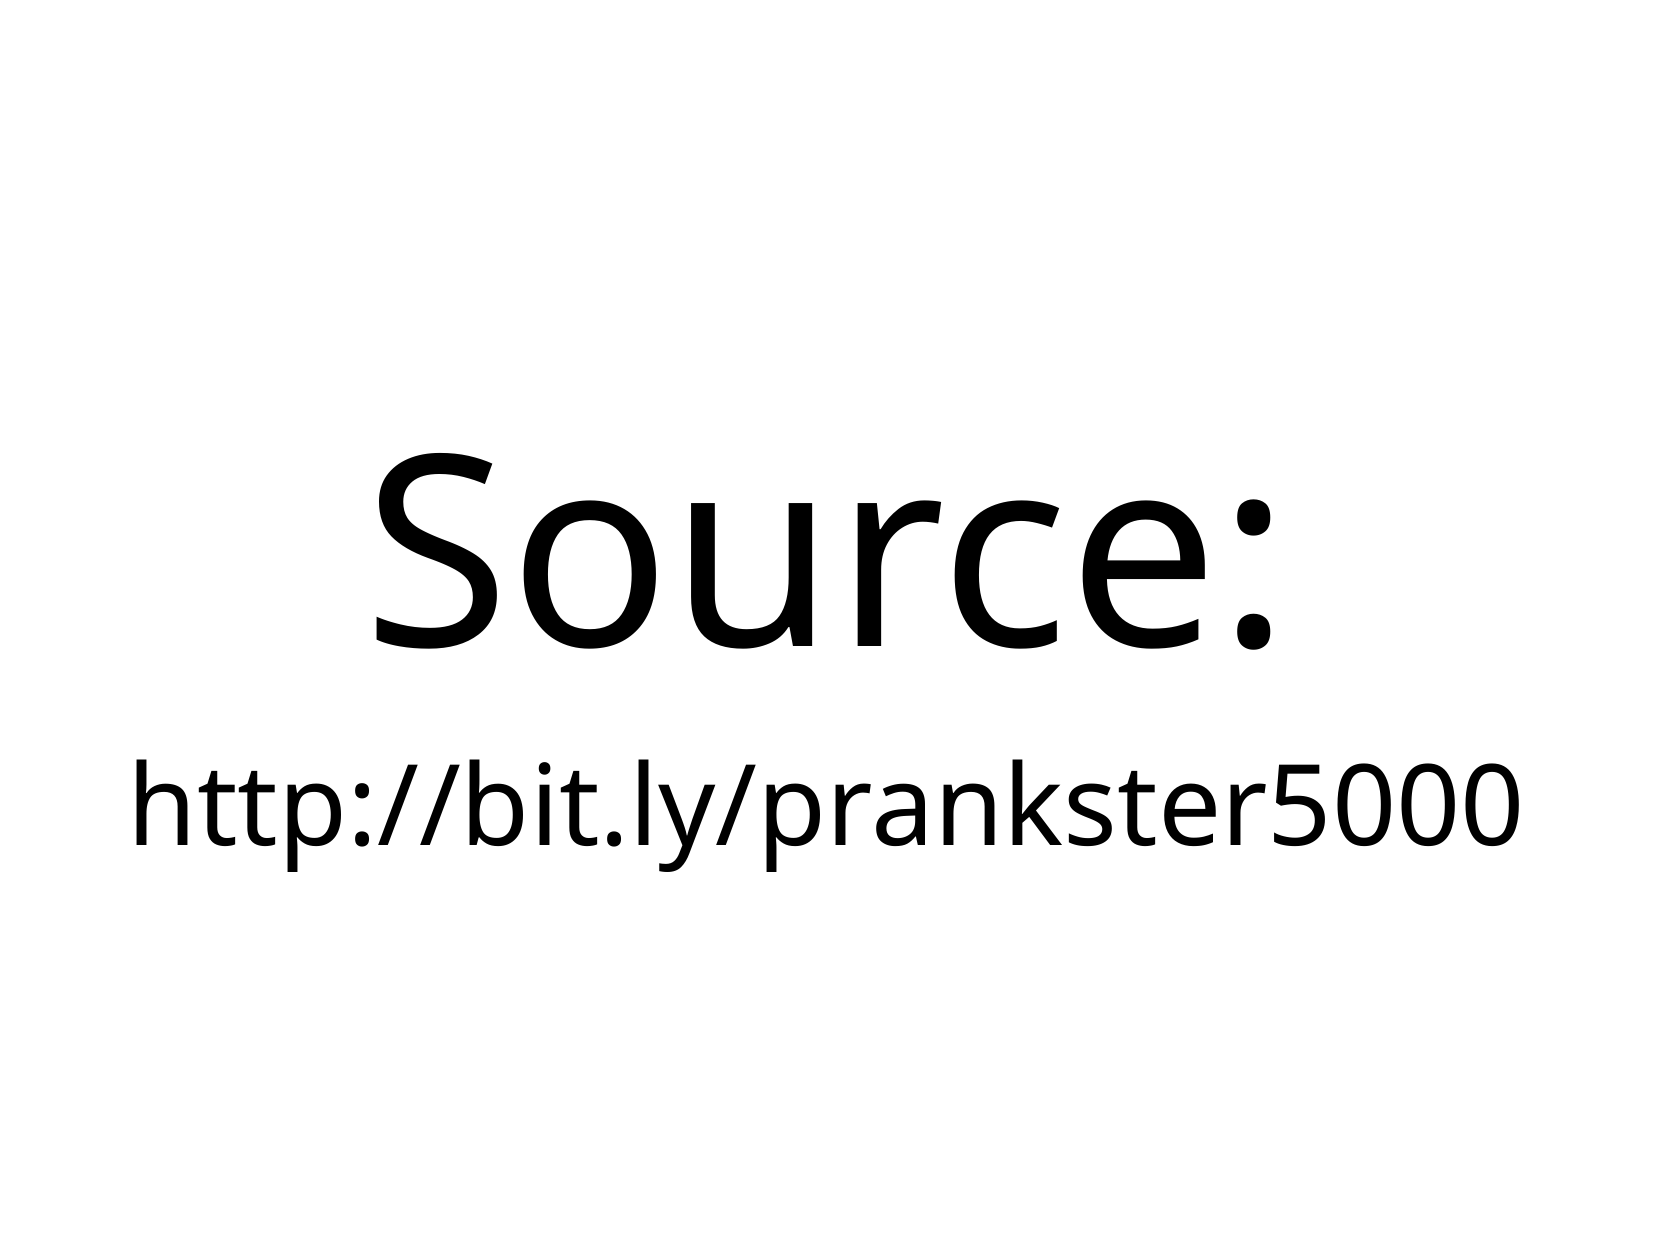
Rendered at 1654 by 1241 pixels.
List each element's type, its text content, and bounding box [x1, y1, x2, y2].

subtitle Source: http://bit.ly/prankster5000 [82, 329, 1571, 911]
